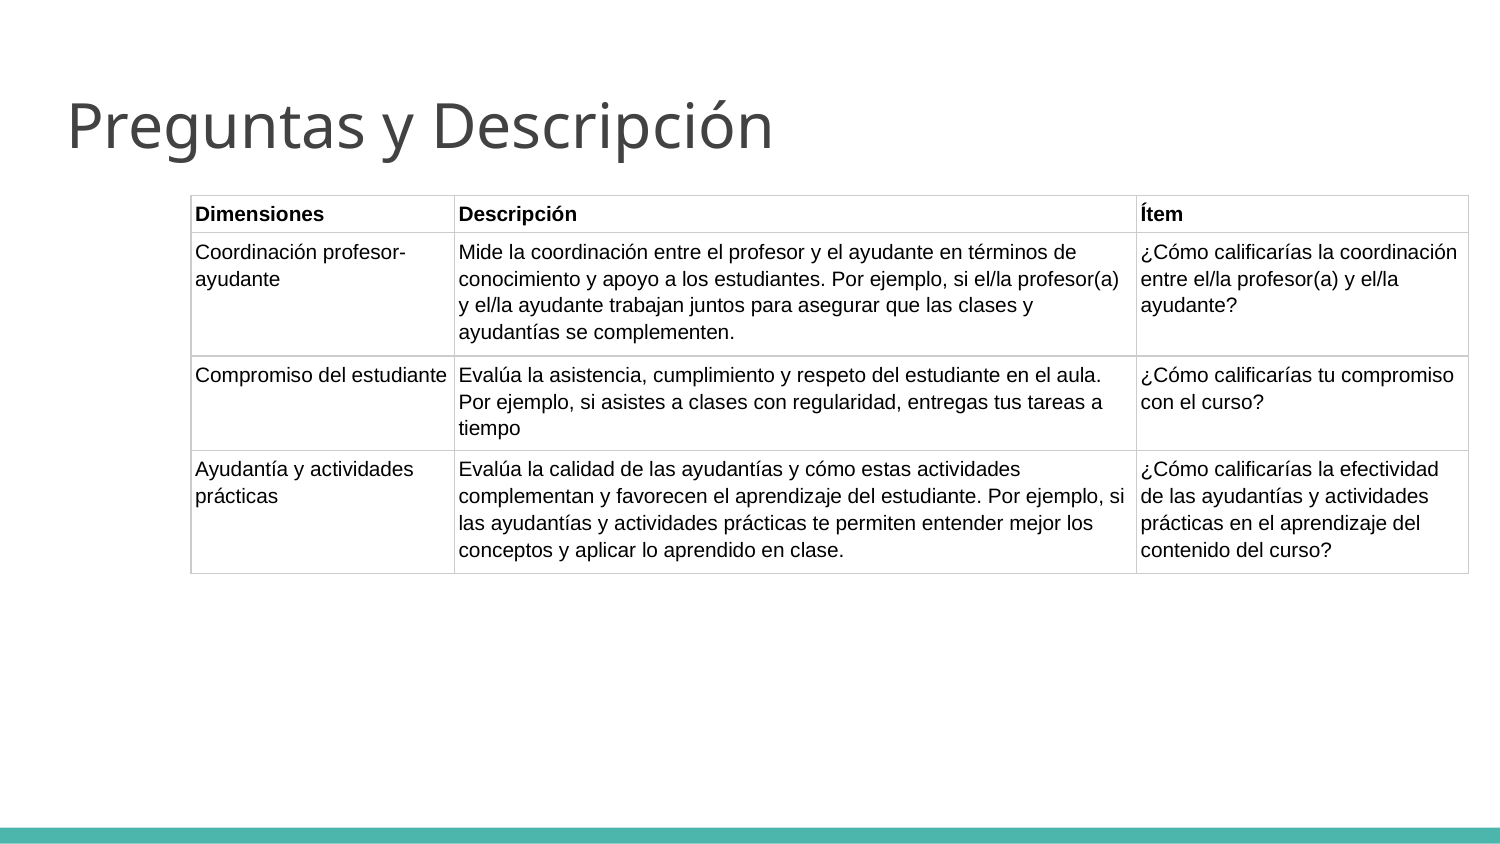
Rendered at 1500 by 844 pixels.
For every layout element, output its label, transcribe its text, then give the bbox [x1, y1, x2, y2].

table_cell ¿Cómo calificarías la efectividad de las ayudantías y actividades prácticas en el aprendizaje del contenido del curso? [1137, 451, 1468, 573]
title Preguntas y Descripción [51, 61, 1449, 182]
table_cell ¿Cómo calificarías la coordinación entre el/la profesor(a) y el/la ayudante? [1137, 233, 1468, 355]
table_cell Compromiso del estudiante [192, 357, 454, 450]
table_cell Evalúa la asistencia, cumplimiento y respeto del estudiante en el aula. Por ejemplo, si asistes a clases con regularidad, entregas tus tareas a tiempo [455, 357, 1136, 450]
table_cell Evalúa la calidad de las ayudantías y cómo estas actividades complementan y favorecen el aprendizaje del estudiante. Por ejemplo, si las ayudantías y actividades prácticas te permiten entender mejor los conceptos y aplicar lo aprendido en clase. [455, 451, 1136, 573]
table_header Ítem [1137, 196, 1468, 232]
table_header Descripción [455, 196, 1136, 232]
table_cell Coordinación profesor-ayudante [192, 233, 454, 355]
table_cell ¿Cómo calificarías tu compromiso con el curso? [1137, 357, 1468, 450]
table_header Dimensiones [192, 196, 454, 232]
table_cell Mide la coordinación entre el profesor y el ayudante en términos de conocimiento y apoyo a los estudiantes. Por ejemplo, si el/la profesor(a) y el/la ayudante trabajan juntos para asegurar que las clases y ayudantías se complementen. [455, 233, 1136, 355]
table_cell Ayudantía y actividades prácticas [192, 451, 454, 573]
